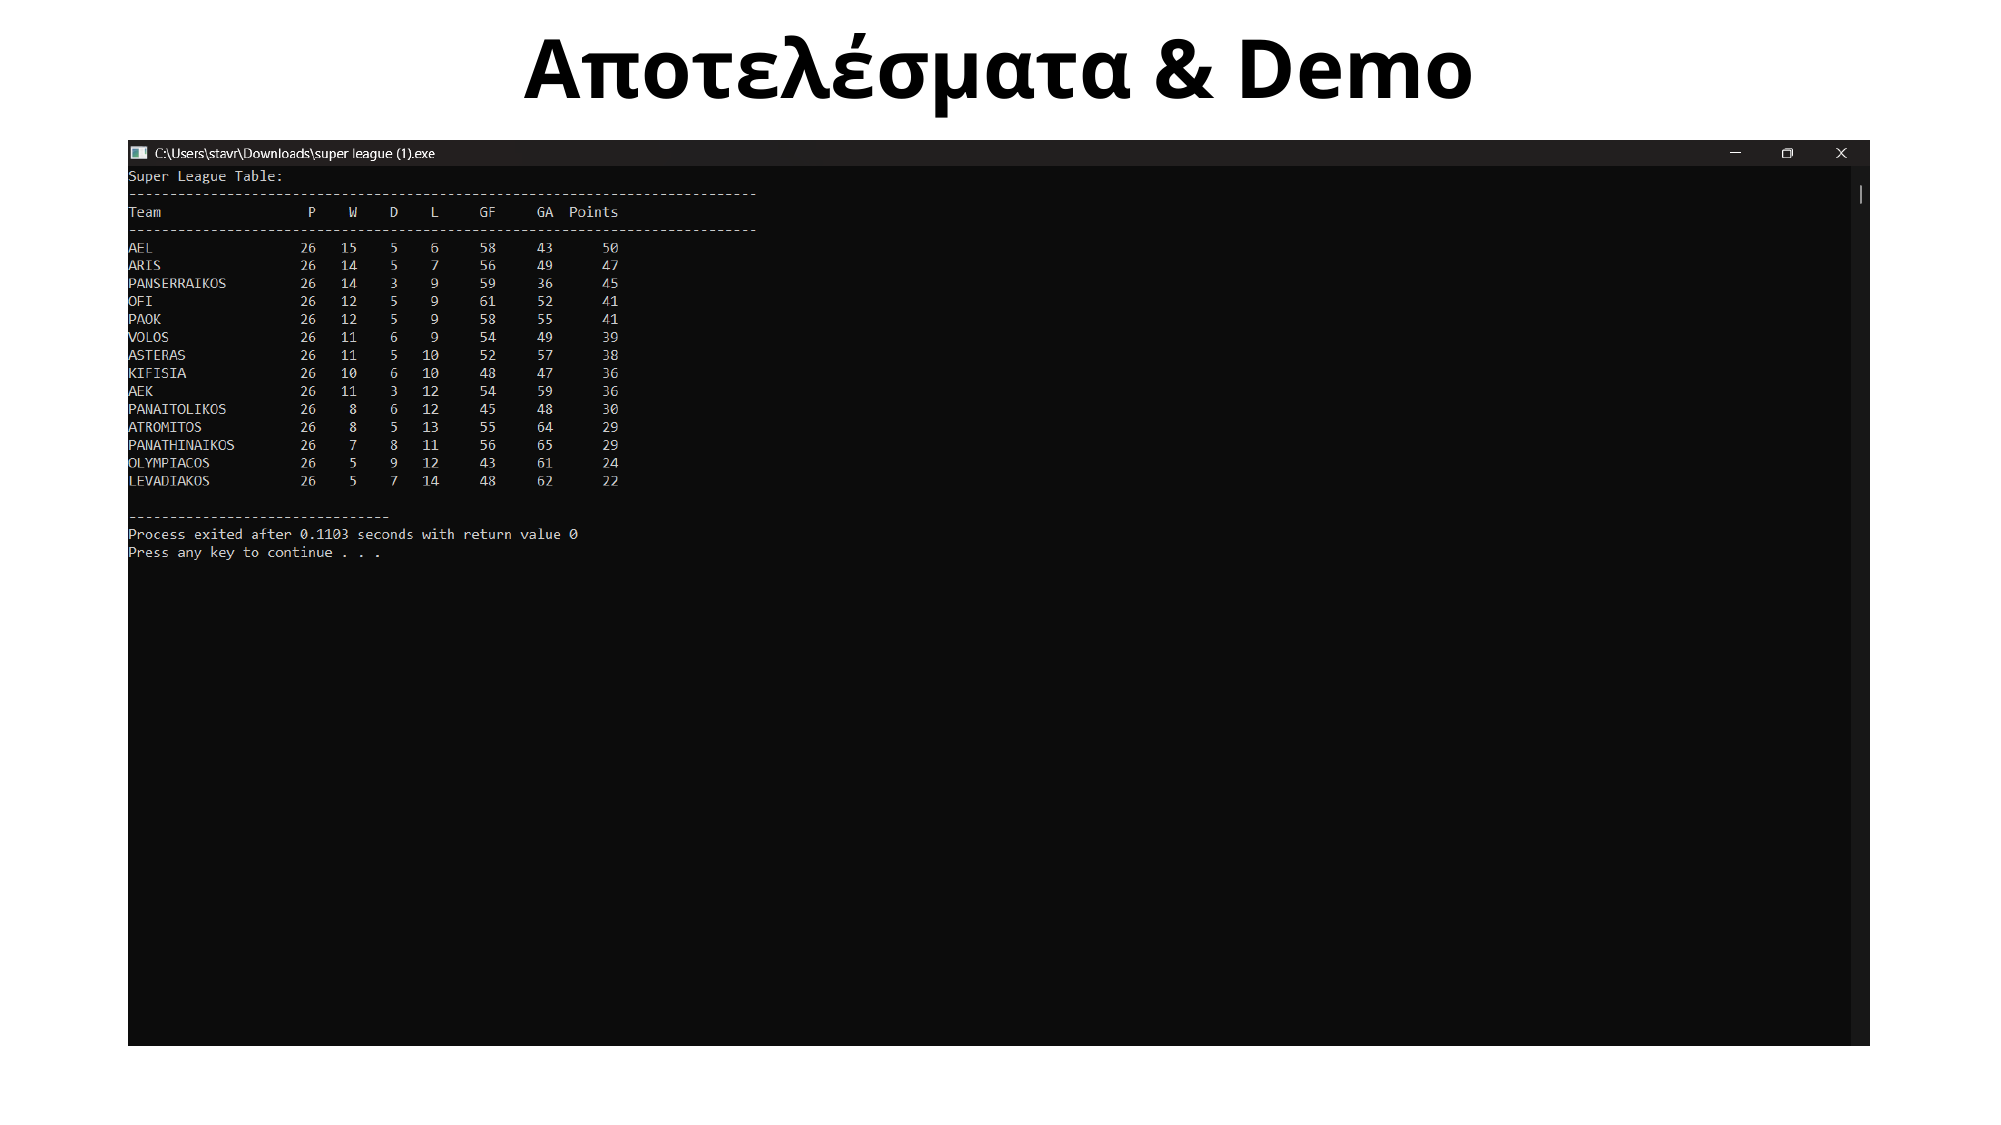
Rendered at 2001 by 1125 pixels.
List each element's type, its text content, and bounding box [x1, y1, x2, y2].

picture [128, 140, 1870, 1046]
title Αποτελέσµατα & Demo [137, 20, 1863, 124]
